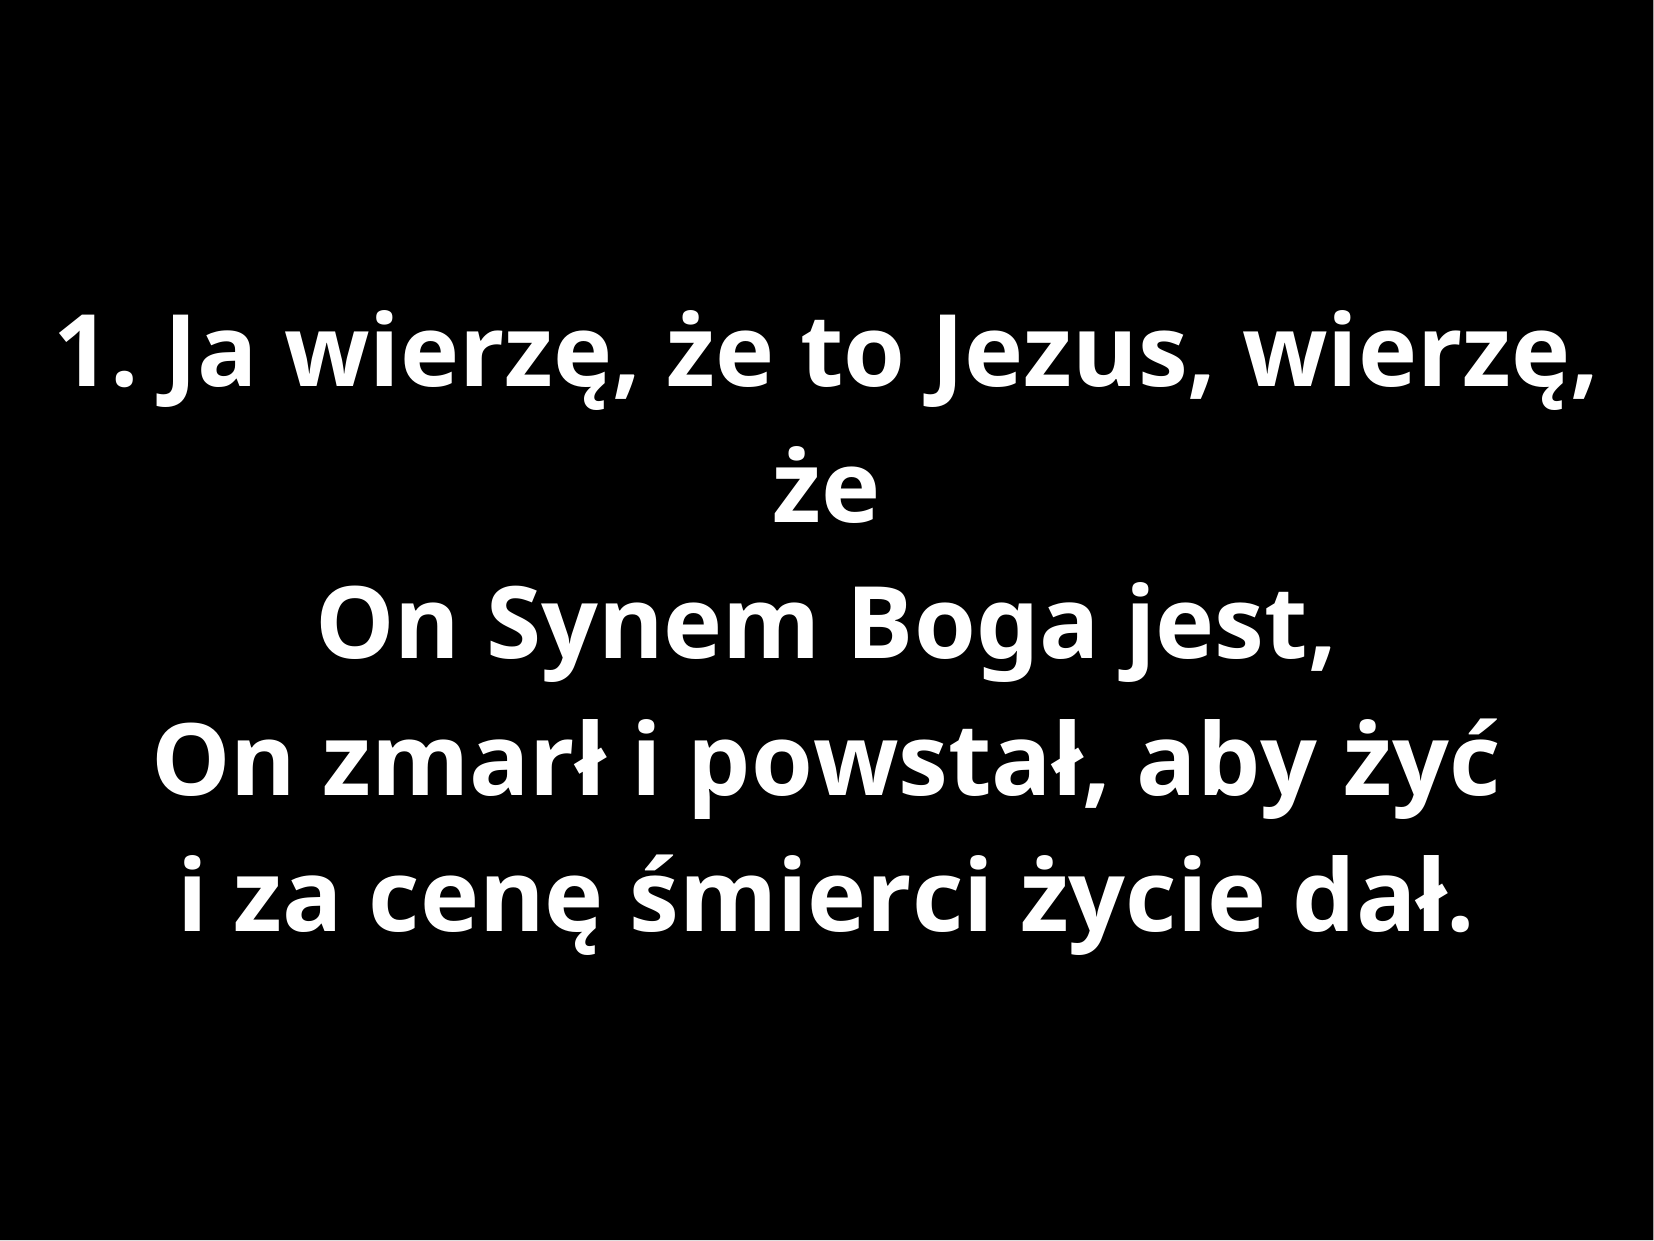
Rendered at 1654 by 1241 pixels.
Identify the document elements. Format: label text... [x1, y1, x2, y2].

title 1. Ja wierzę, że to Jezus, wierzę, że On Synem Boga jest, On zmarł i powstał, aby żyć i za cenę śmierci życie dał. [0, 0, 1654, 1241]
